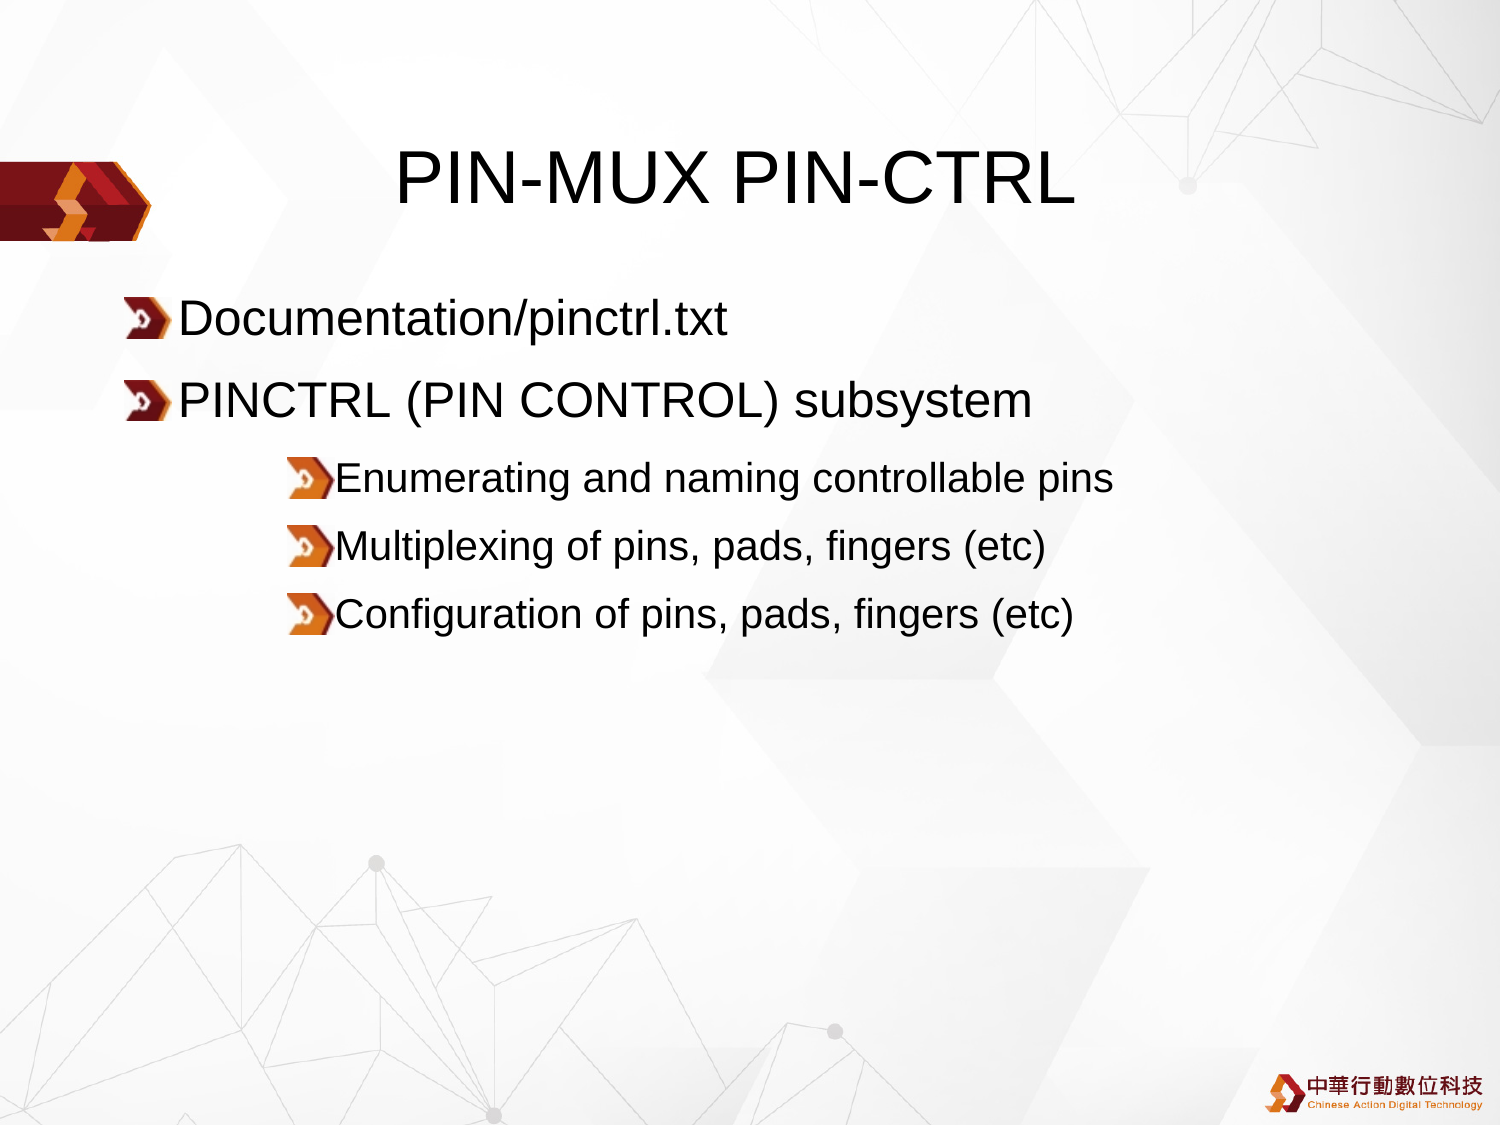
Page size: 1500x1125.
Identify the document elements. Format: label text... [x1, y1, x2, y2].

picture [0, 0, 1500, 1125]
list Documentation/pinctrl.txt PINCTRL (PIN CONTROL) subsystem Enumerating and naming controllable pins Multiplexing of pins, pads, fingers (etc) Configuration of pins, pads, fingers (etc) [107, 290, 1425, 943]
title PIN-MUX PIN-CTRL [107, 101, 1367, 255]
